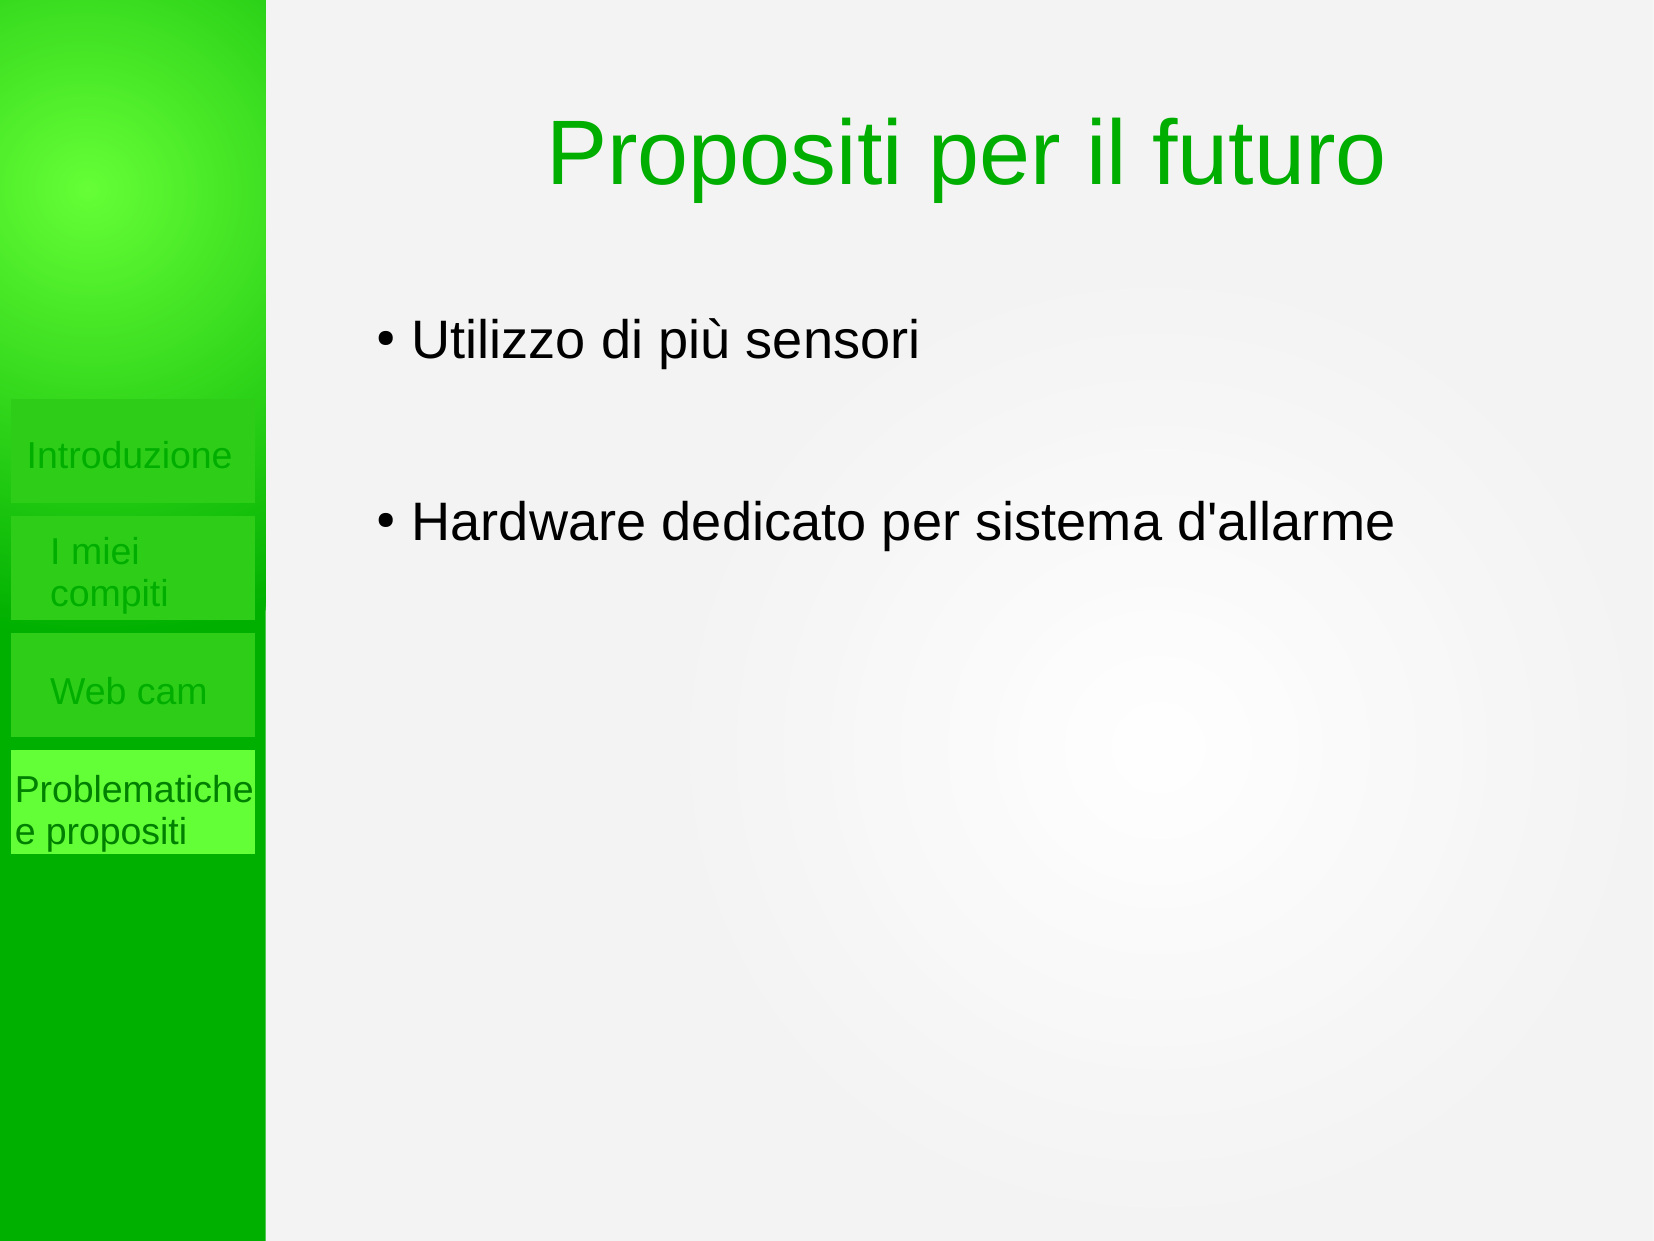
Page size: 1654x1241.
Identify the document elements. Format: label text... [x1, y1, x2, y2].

text_box Web cam [35, 663, 265, 720]
text_box Problematiche e propositi [0, 760, 272, 860]
title Propositi per il futuro [493, 49, 1441, 257]
text_box I miei compiti [35, 523, 252, 623]
text_box Introduzione [11, 427, 296, 485]
text_box Utilizzo di più sensori Hardware dedicato per sistema d'allarme [361, 302, 1531, 741]
